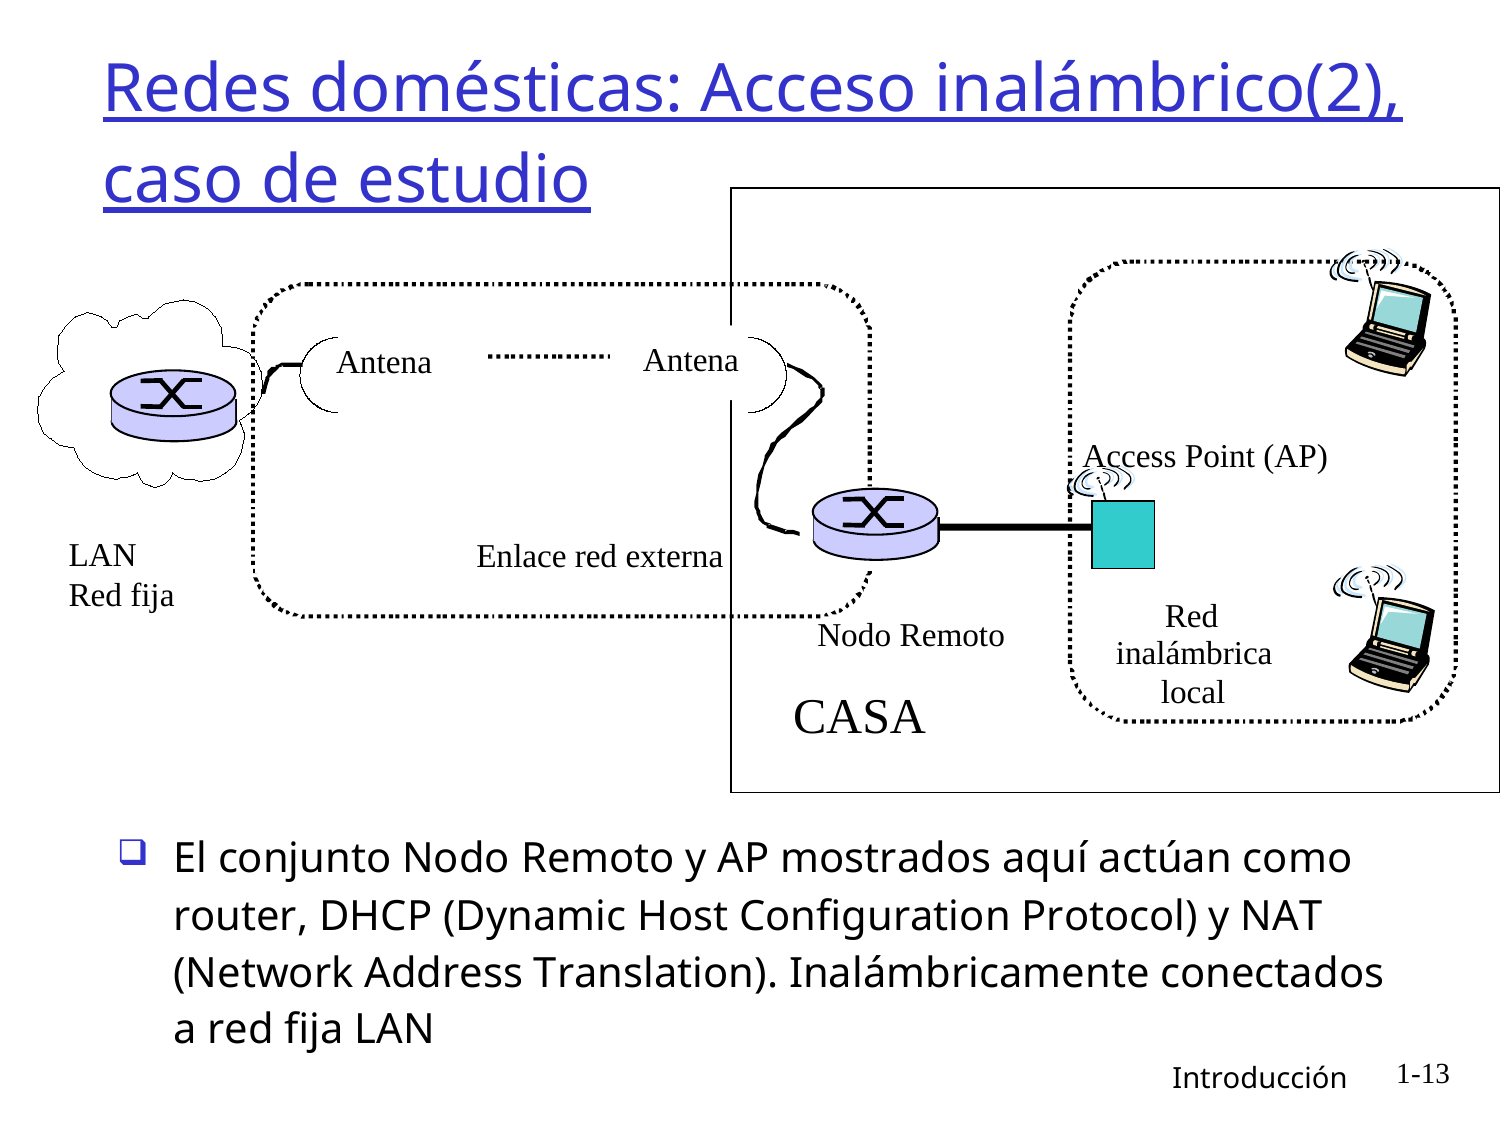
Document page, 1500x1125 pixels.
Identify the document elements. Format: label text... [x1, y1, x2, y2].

text_box [254, 315, 260, 322]
text_box Red [1164, 593, 1219, 630]
text_box [288, 284, 295, 291]
text_box Antena [335, 340, 433, 381]
text_box [859, 309, 866, 316]
text_box [1443, 686, 1450, 693]
text_box [262, 313, 487, 417]
text_box [277, 606, 284, 613]
text_box [1441, 286, 1448, 293]
picture [1066, 464, 1155, 569]
text_box [1425, 270, 1431, 277]
text_box [110, 370, 237, 442]
text_box [1082, 694, 1087, 702]
text_box [279, 288, 287, 293]
text_box [1439, 692, 1446, 700]
text_box [851, 597, 856, 605]
text_box [1107, 263, 1112, 271]
text_box [1098, 267, 1105, 273]
text_box LAN Red fija [68, 533, 176, 613]
text_box [265, 595, 272, 603]
text_box [1430, 275, 1438, 281]
picture [1329, 246, 1432, 377]
text_box [1447, 680, 1454, 687]
text_box [1428, 705, 1434, 712]
text_box [1435, 698, 1440, 706]
text_box inalámbrica [1115, 630, 1273, 671]
text_box [1400, 717, 1407, 724]
text_box [267, 296, 274, 303]
list El conjunto Nodo Remoto y AP mostrados aquí actúan como router, DHCP (Dynamic Host Configuration Protocol) y NAT (Network Address Translation). Inalámbricamente conectados a red fija LAN [102, 820, 1428, 1053]
text_box Nodo Remoto [817, 612, 1006, 653]
text_box [1437, 280, 1444, 287]
text_box local [1160, 669, 1226, 710]
text_box Enlace red externa [476, 534, 724, 575]
title Redes domésticas: Acceso inalámbrico(2), caso de estudio [87, 36, 1430, 226]
text_box [256, 583, 262, 590]
picture [1332, 562, 1435, 693]
text_box [830, 284, 837, 291]
text_box [601, 311, 825, 536]
text_box CASA [778, 676, 942, 752]
text_box [1092, 272, 1100, 279]
text_box [855, 591, 862, 598]
text_box [1086, 276, 1093, 283]
text_box [1445, 292, 1452, 299]
text_box [271, 602, 278, 609]
text_box [1070, 302, 1077, 310]
text_box [263, 302, 268, 310]
text_box [1092, 501, 1155, 569]
text_box Antena [642, 337, 740, 378]
text_box [304, 282, 313, 287]
text_box [801, 484, 1066, 569]
text_box [1414, 713, 1421, 720]
text_box [855, 302, 862, 310]
text_box [1449, 300, 1454, 308]
text_box Access Point (AP) [1082, 434, 1329, 475]
